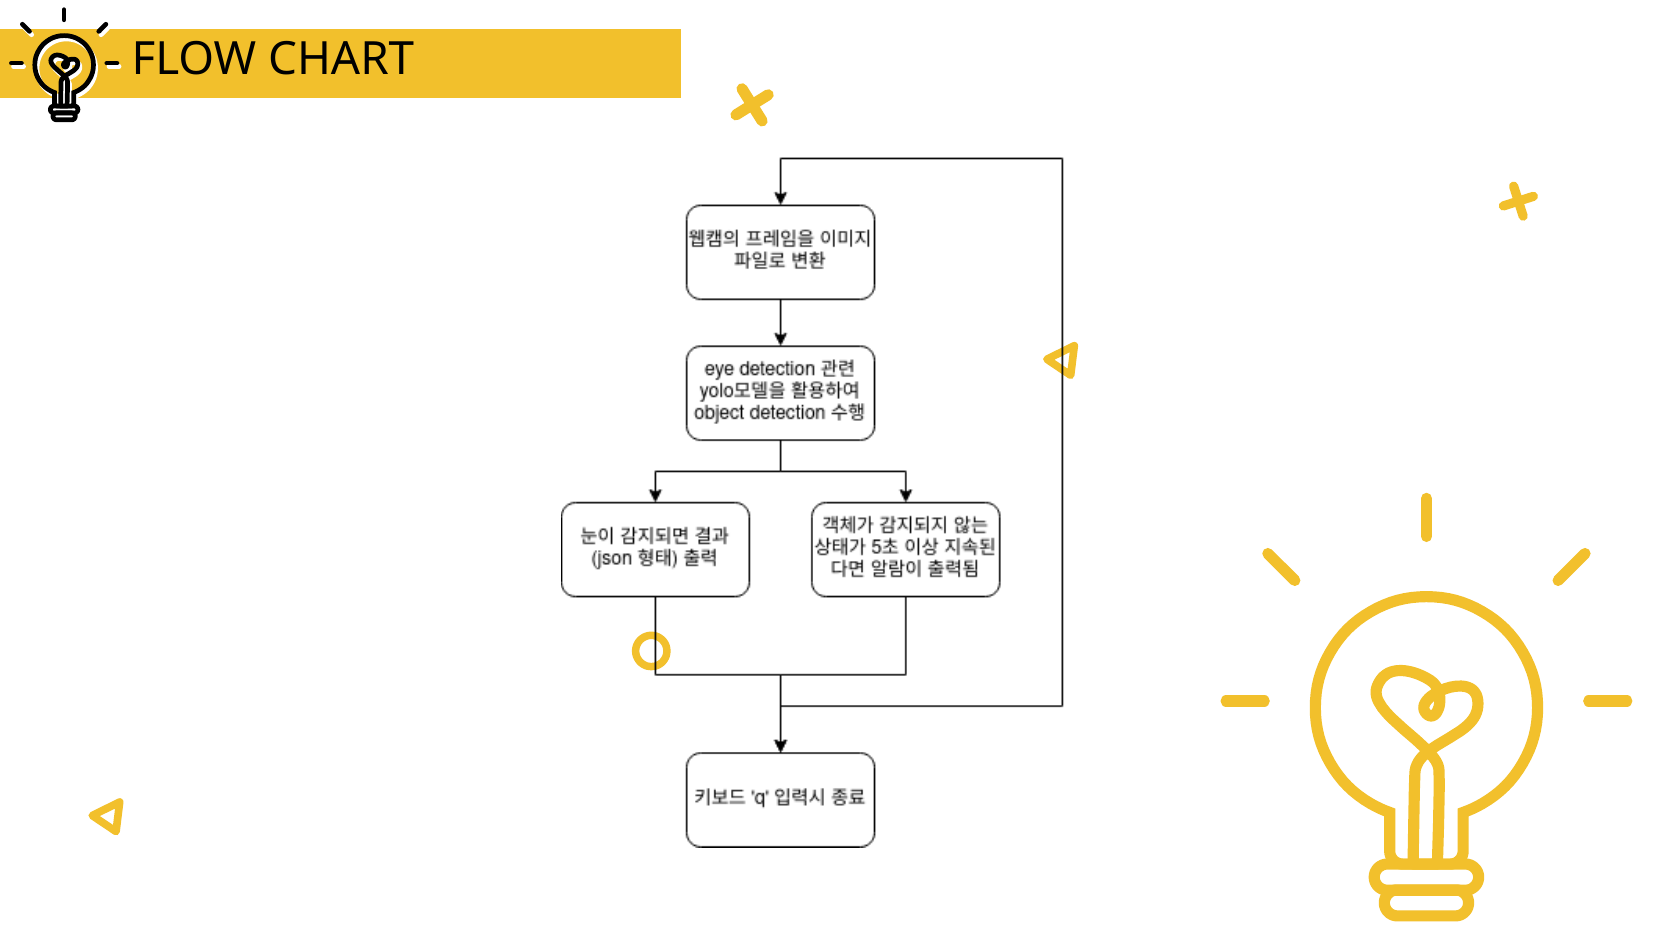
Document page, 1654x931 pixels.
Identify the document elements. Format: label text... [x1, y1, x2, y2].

title FLOW CHART [131, 16, 578, 97]
picture [561, 147, 1065, 848]
